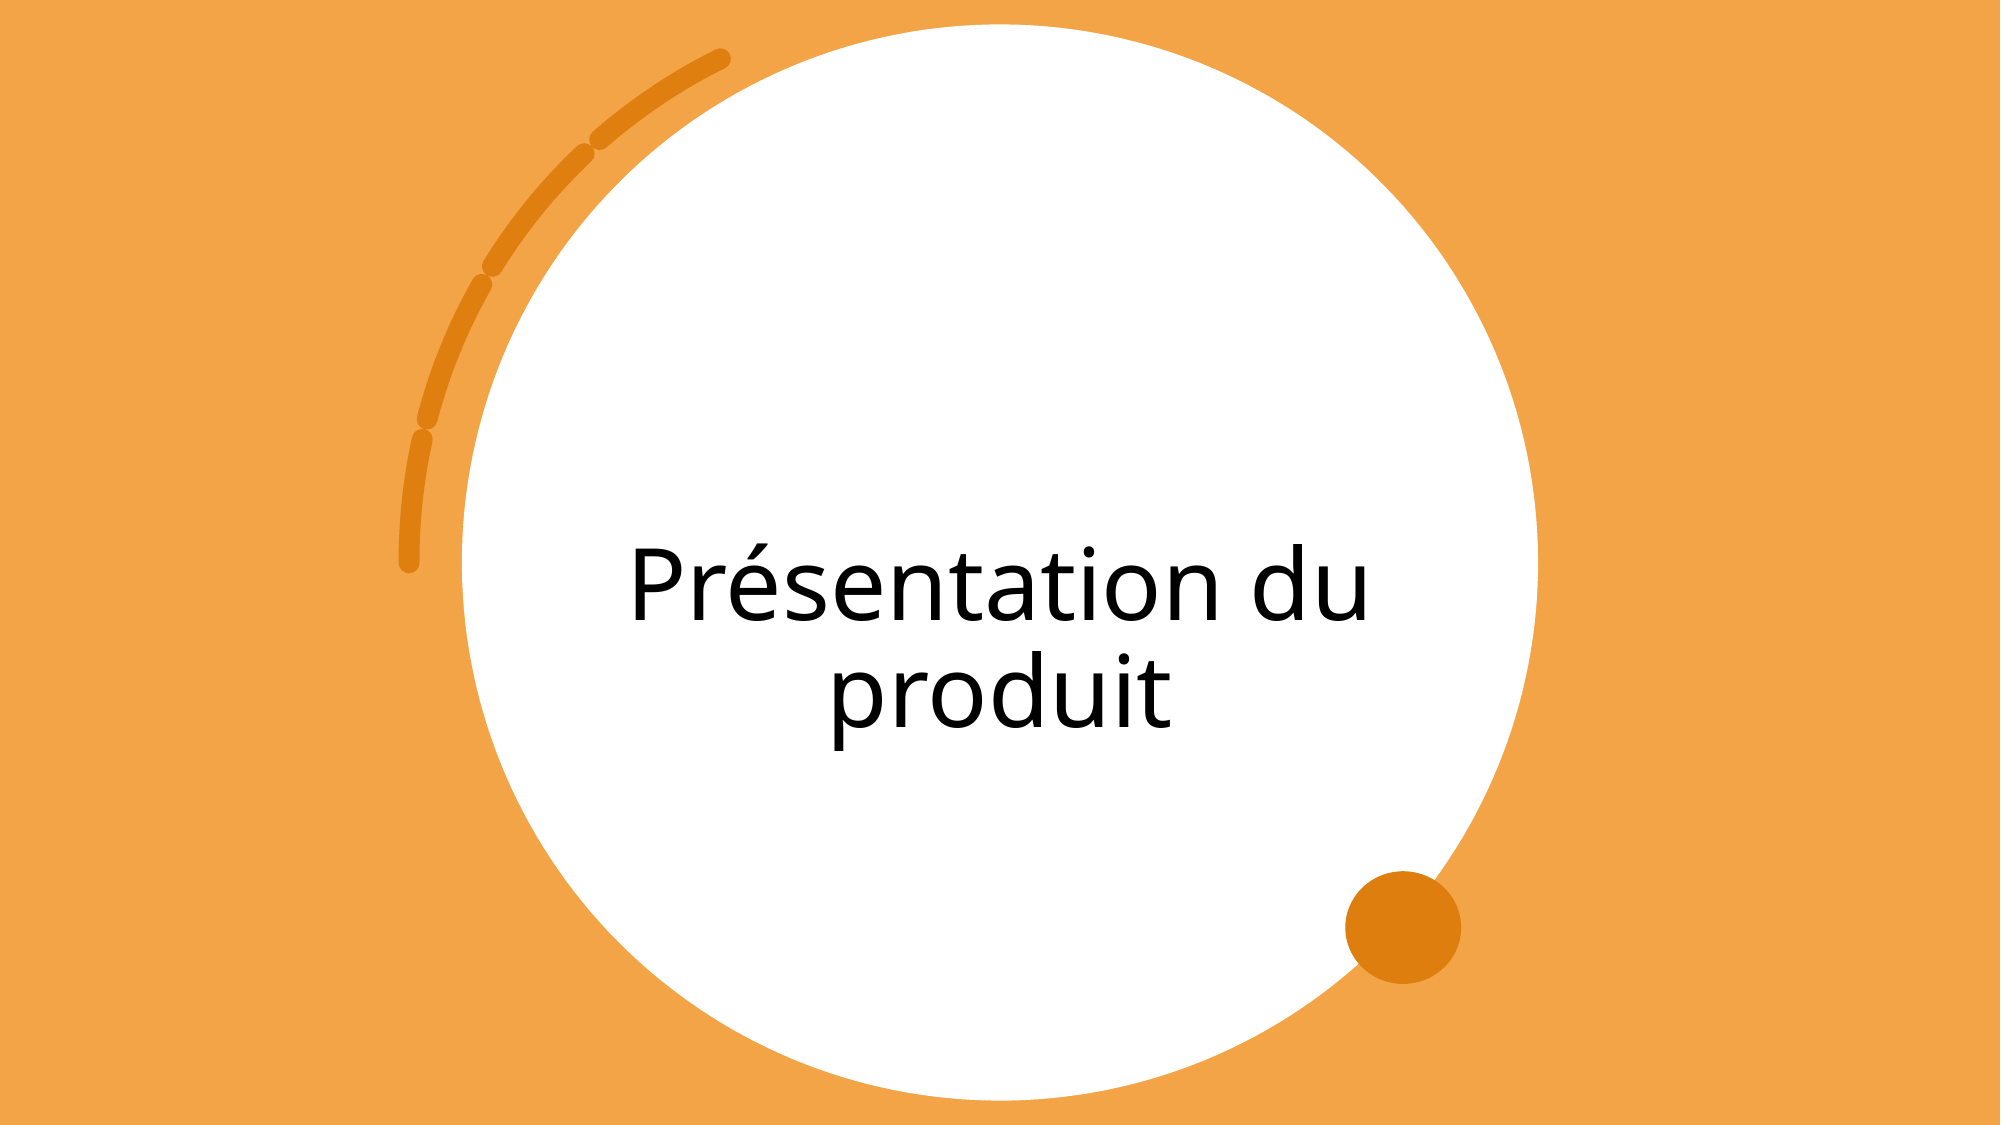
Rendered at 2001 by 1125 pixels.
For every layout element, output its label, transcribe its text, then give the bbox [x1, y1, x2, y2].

text_box [0, 0, 2000, 1125]
title Présentation du produit [543, 526, 1457, 639]
